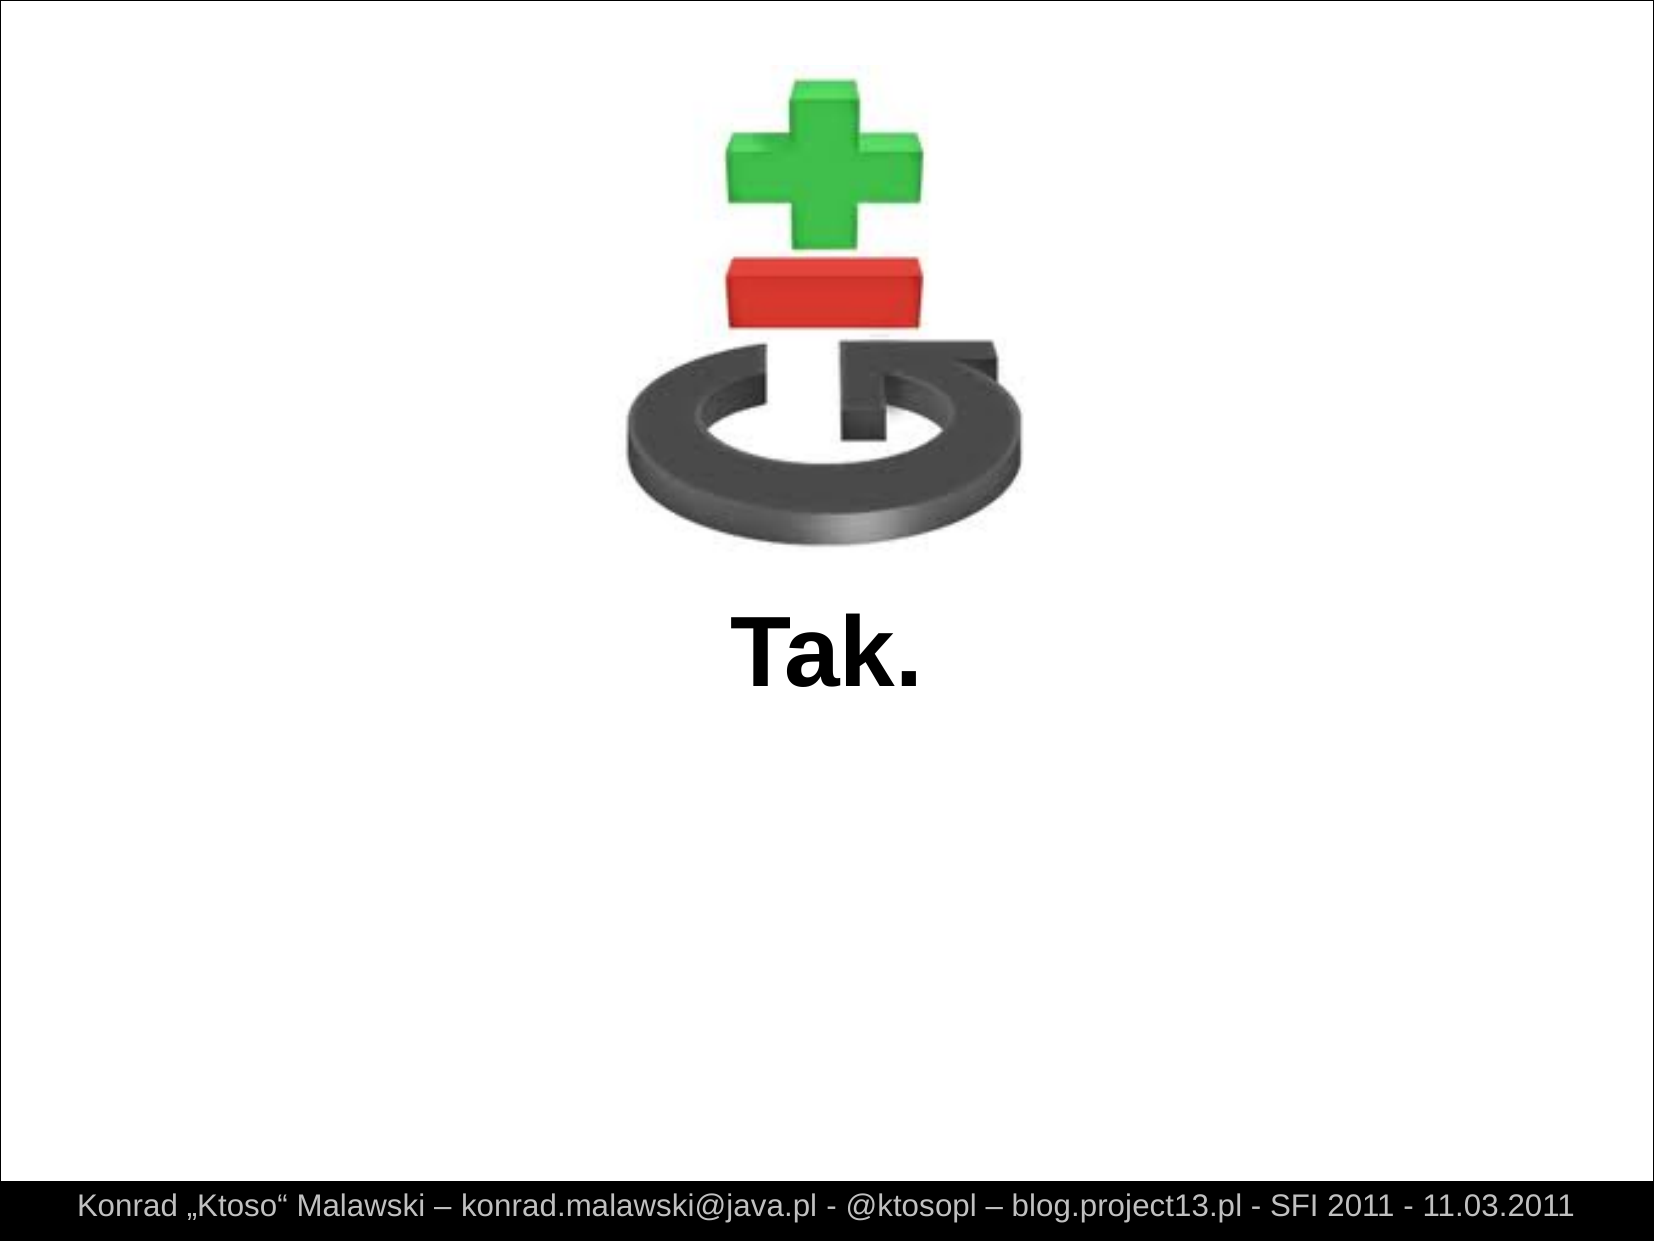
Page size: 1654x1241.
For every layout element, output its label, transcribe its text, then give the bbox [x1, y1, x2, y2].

text_box Konrad „Ktoso“ Malawski – konrad.malawski@java.pl - @ktosopl – blog.project13.pl - SFI 2011 - 11.03.2011 [0, 1181, 1654, 1238]
picture [578, 65, 1075, 562]
text_box Tak. [501, 588, 1152, 716]
